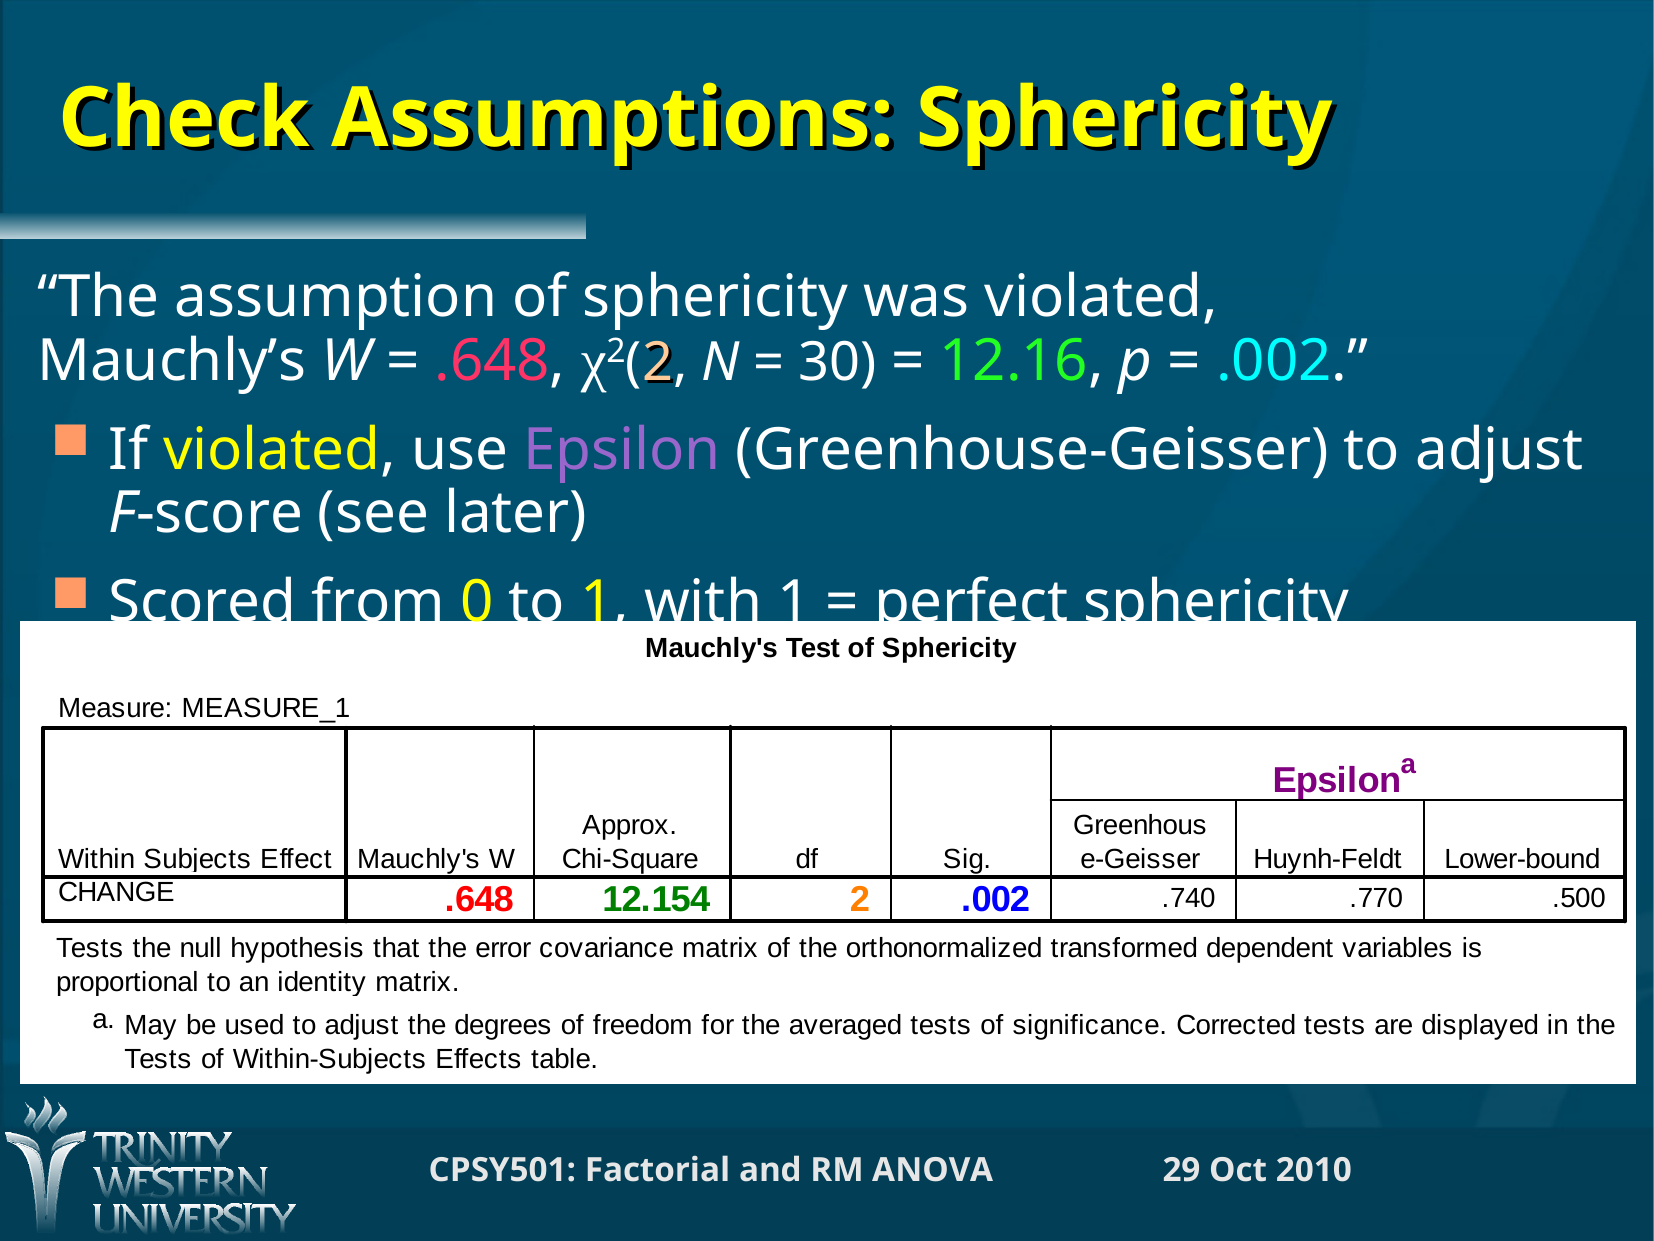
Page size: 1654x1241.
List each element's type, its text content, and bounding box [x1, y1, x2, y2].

list “The assumption of sphericity was violated, Mauchly’s W = .648, χ2(2, N = 30) = 12.16, p = .002.” If violated, use Epsilon (Greenhouse-Geisser) to adjust F-score (see later) Scored from 0 to 1, with 1 = perfect sphericity [37, 266, 1613, 638]
picture [21, 622, 1654, 1126]
title Check Assumptions: Sphericity [59, 27, 1548, 201]
picture [38, 1227, 54, 1232]
